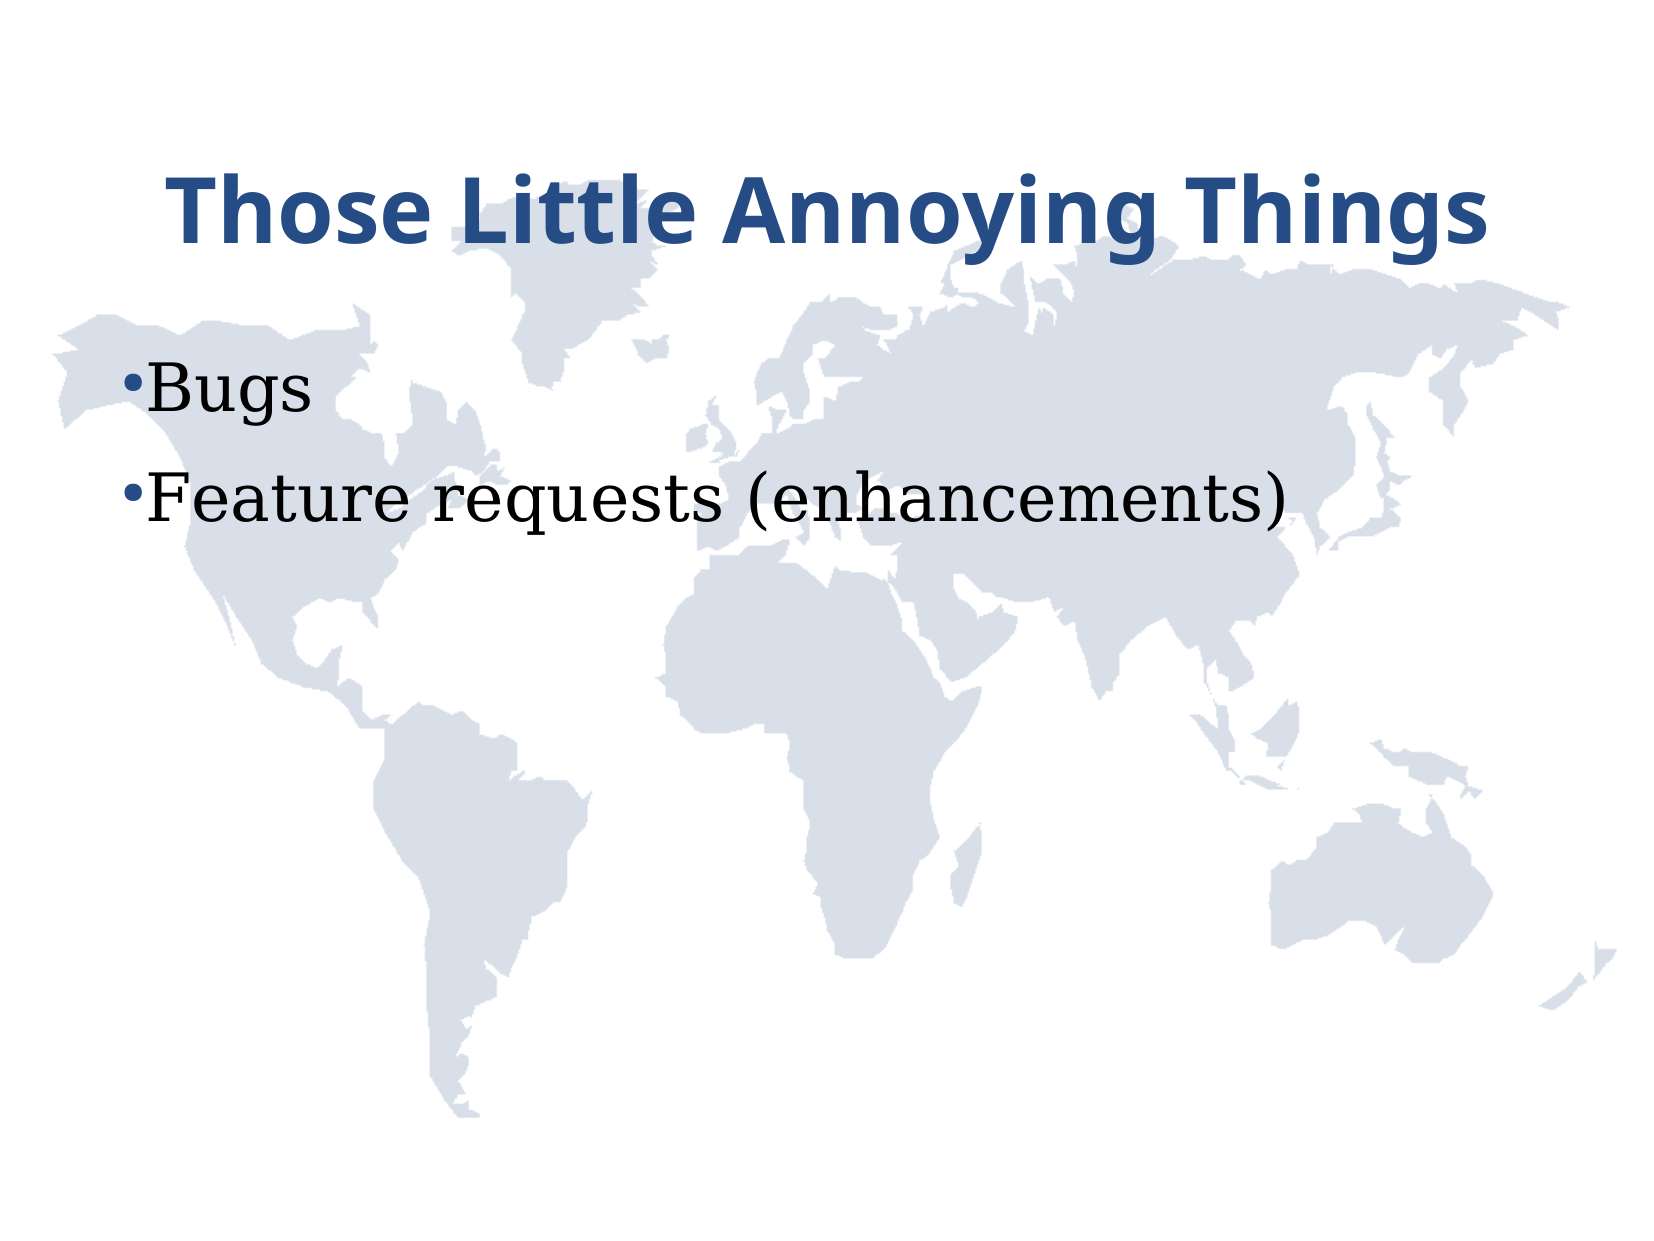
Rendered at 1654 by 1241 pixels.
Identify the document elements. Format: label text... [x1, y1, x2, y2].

title Those Little Annoying Things [121, 102, 1534, 310]
list Bugs Feature requests (enhancements) [121, 344, 1534, 1127]
